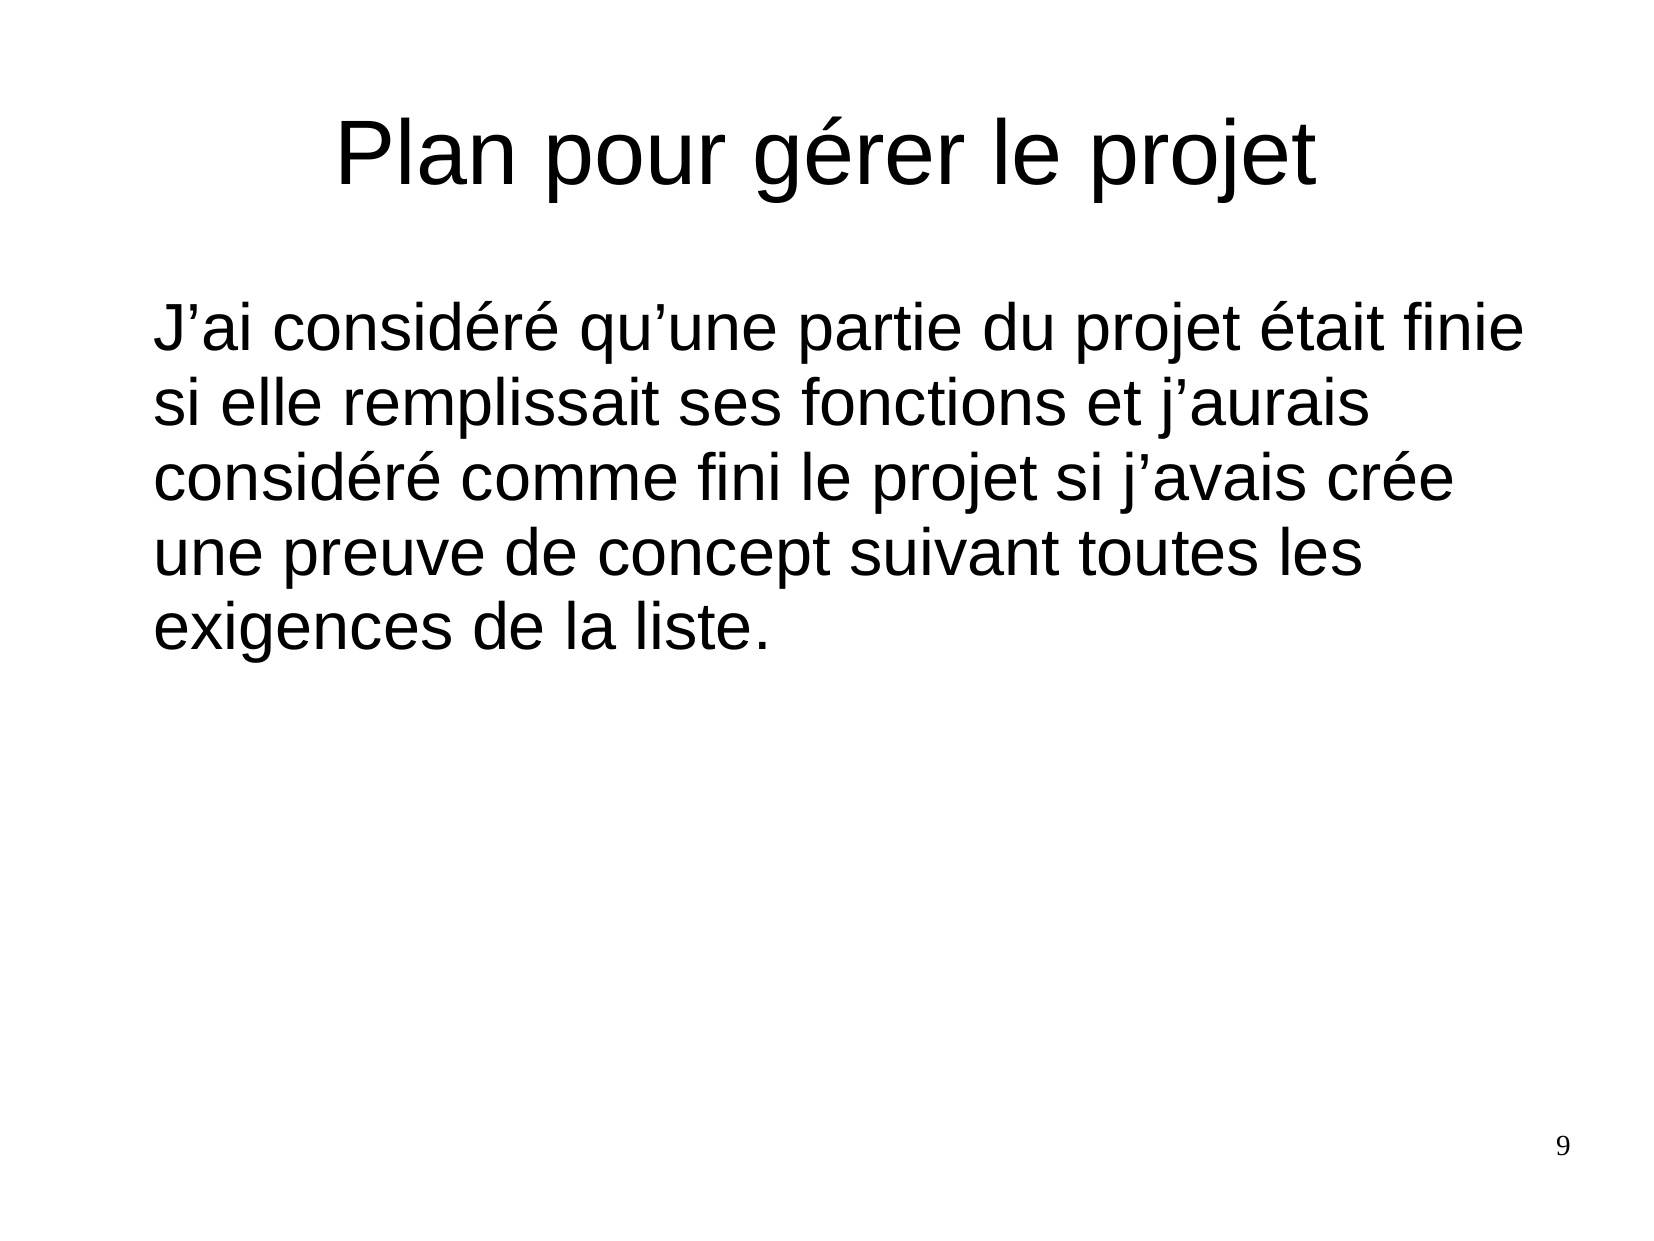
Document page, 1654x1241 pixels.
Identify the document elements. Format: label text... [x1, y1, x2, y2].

list J’ai considéré qu’une partie du projet était finie si elle remplissait ses fonctions et j’aurais considéré comme fini le projet si j’avais crée une preuve de concept suivant toutes les exigences de la liste. [82, 290, 1571, 1010]
title Plan pour gérer le projet [82, 49, 1571, 257]
